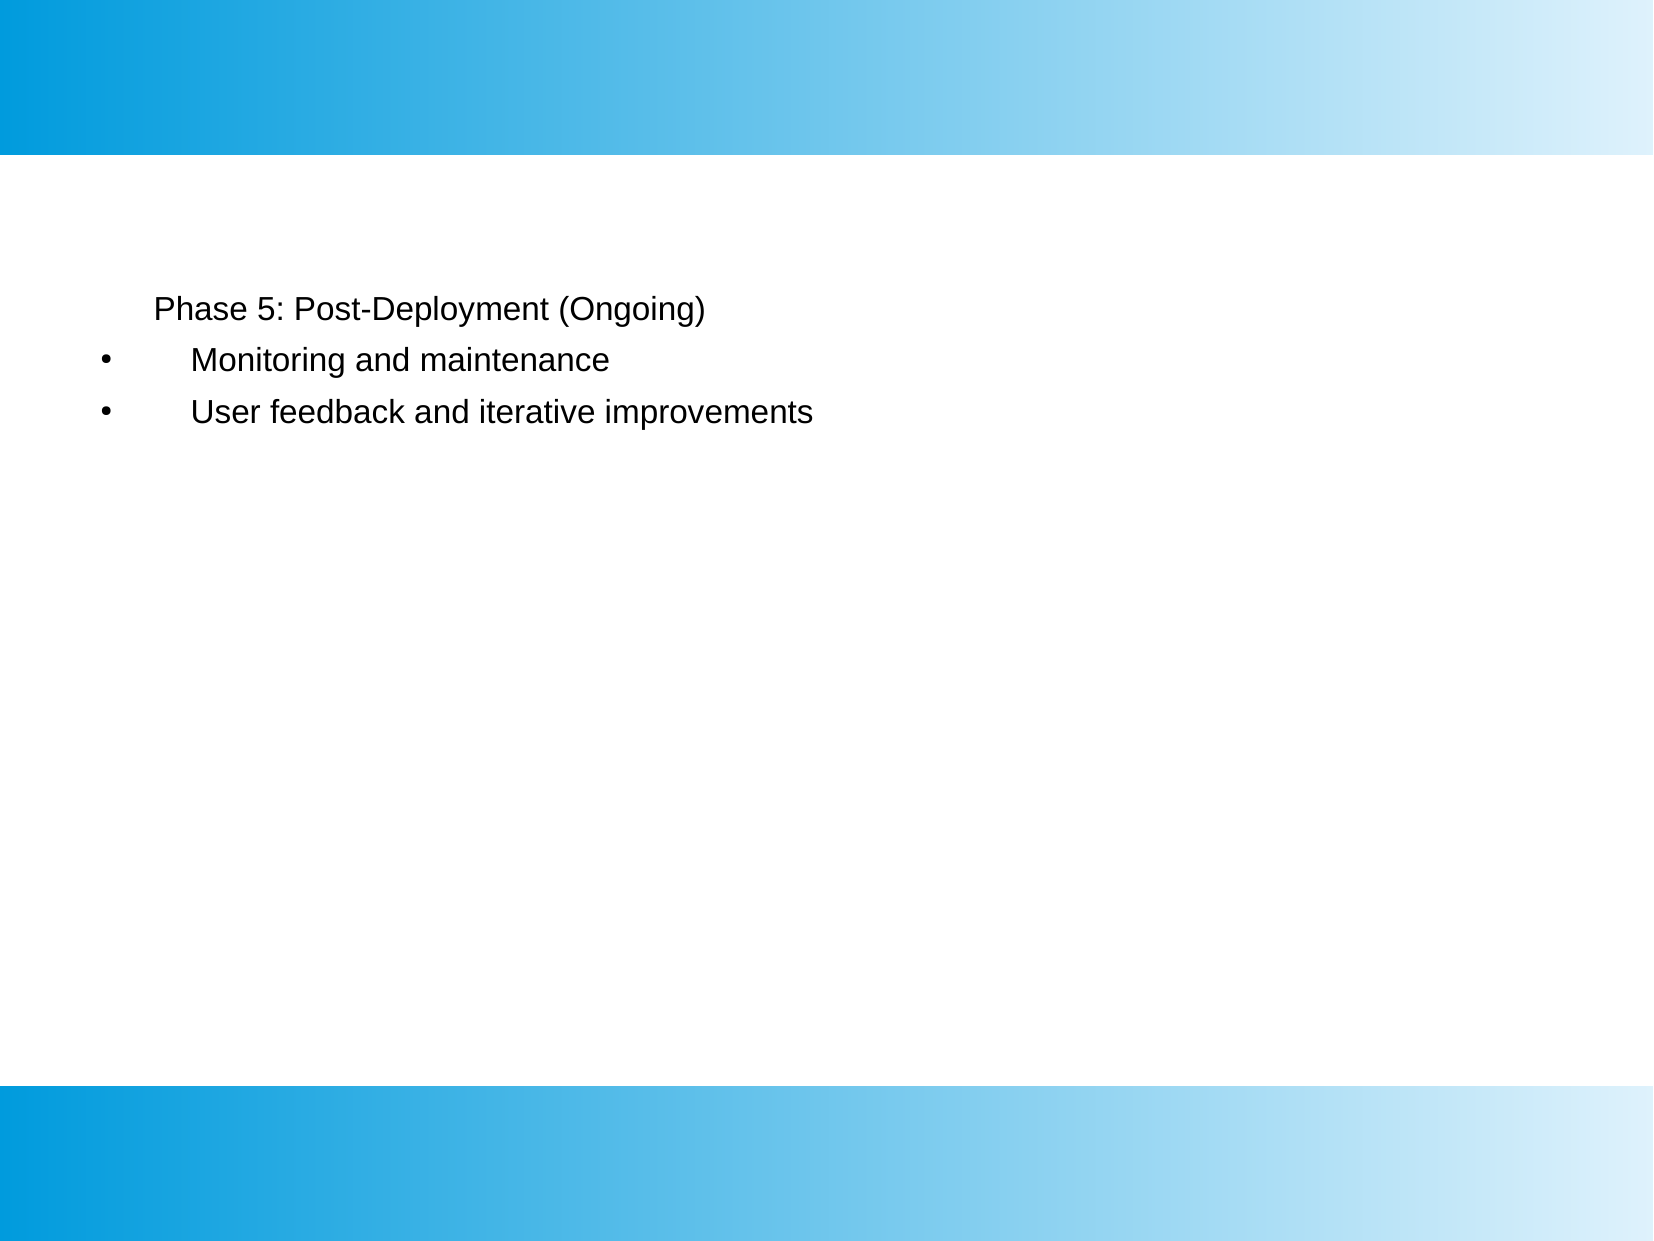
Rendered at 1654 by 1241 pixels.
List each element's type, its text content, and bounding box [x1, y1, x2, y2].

list Phase 5: Post-Deployment (Ongoing) Monitoring and maintenance User feedback and iterative improvements [82, 290, 1571, 1010]
